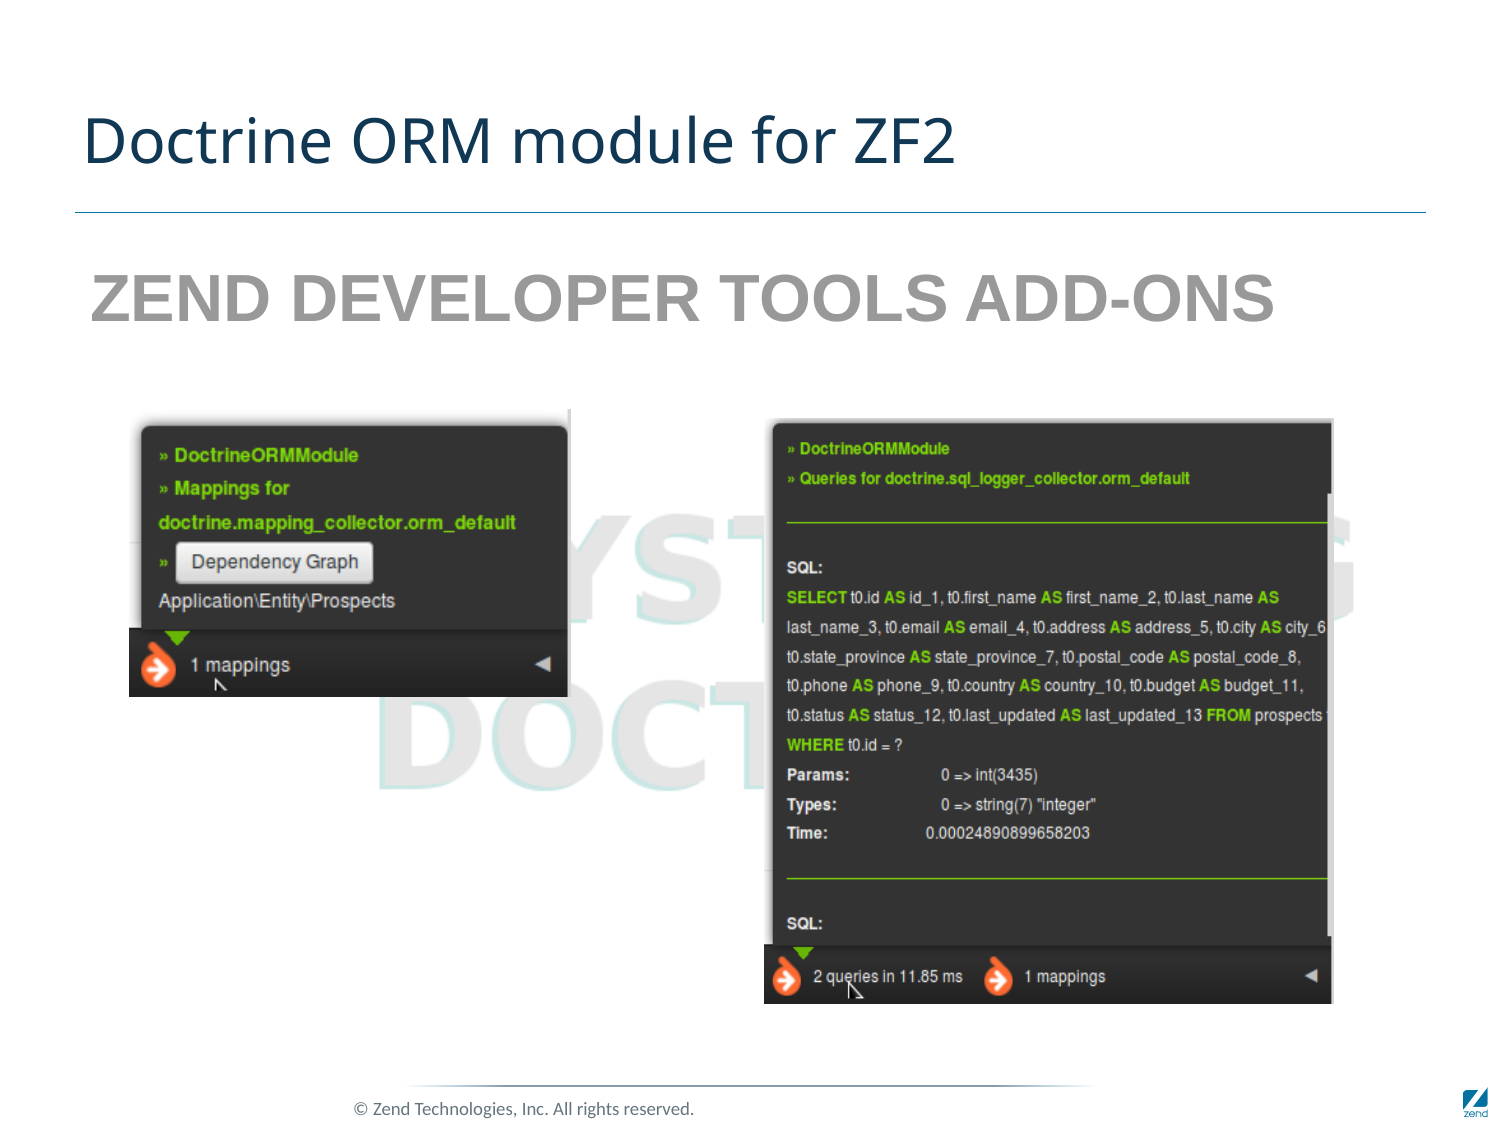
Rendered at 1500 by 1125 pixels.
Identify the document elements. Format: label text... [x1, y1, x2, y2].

picture [10, 239, 1500, 1004]
title Doctrine ORM module for ZF2 [75, 15, 1425, 224]
title zend developer tools add-ons [75, 224, 1425, 365]
list [91, 354, 1442, 461]
picture [1463, 1087, 1488, 1118]
